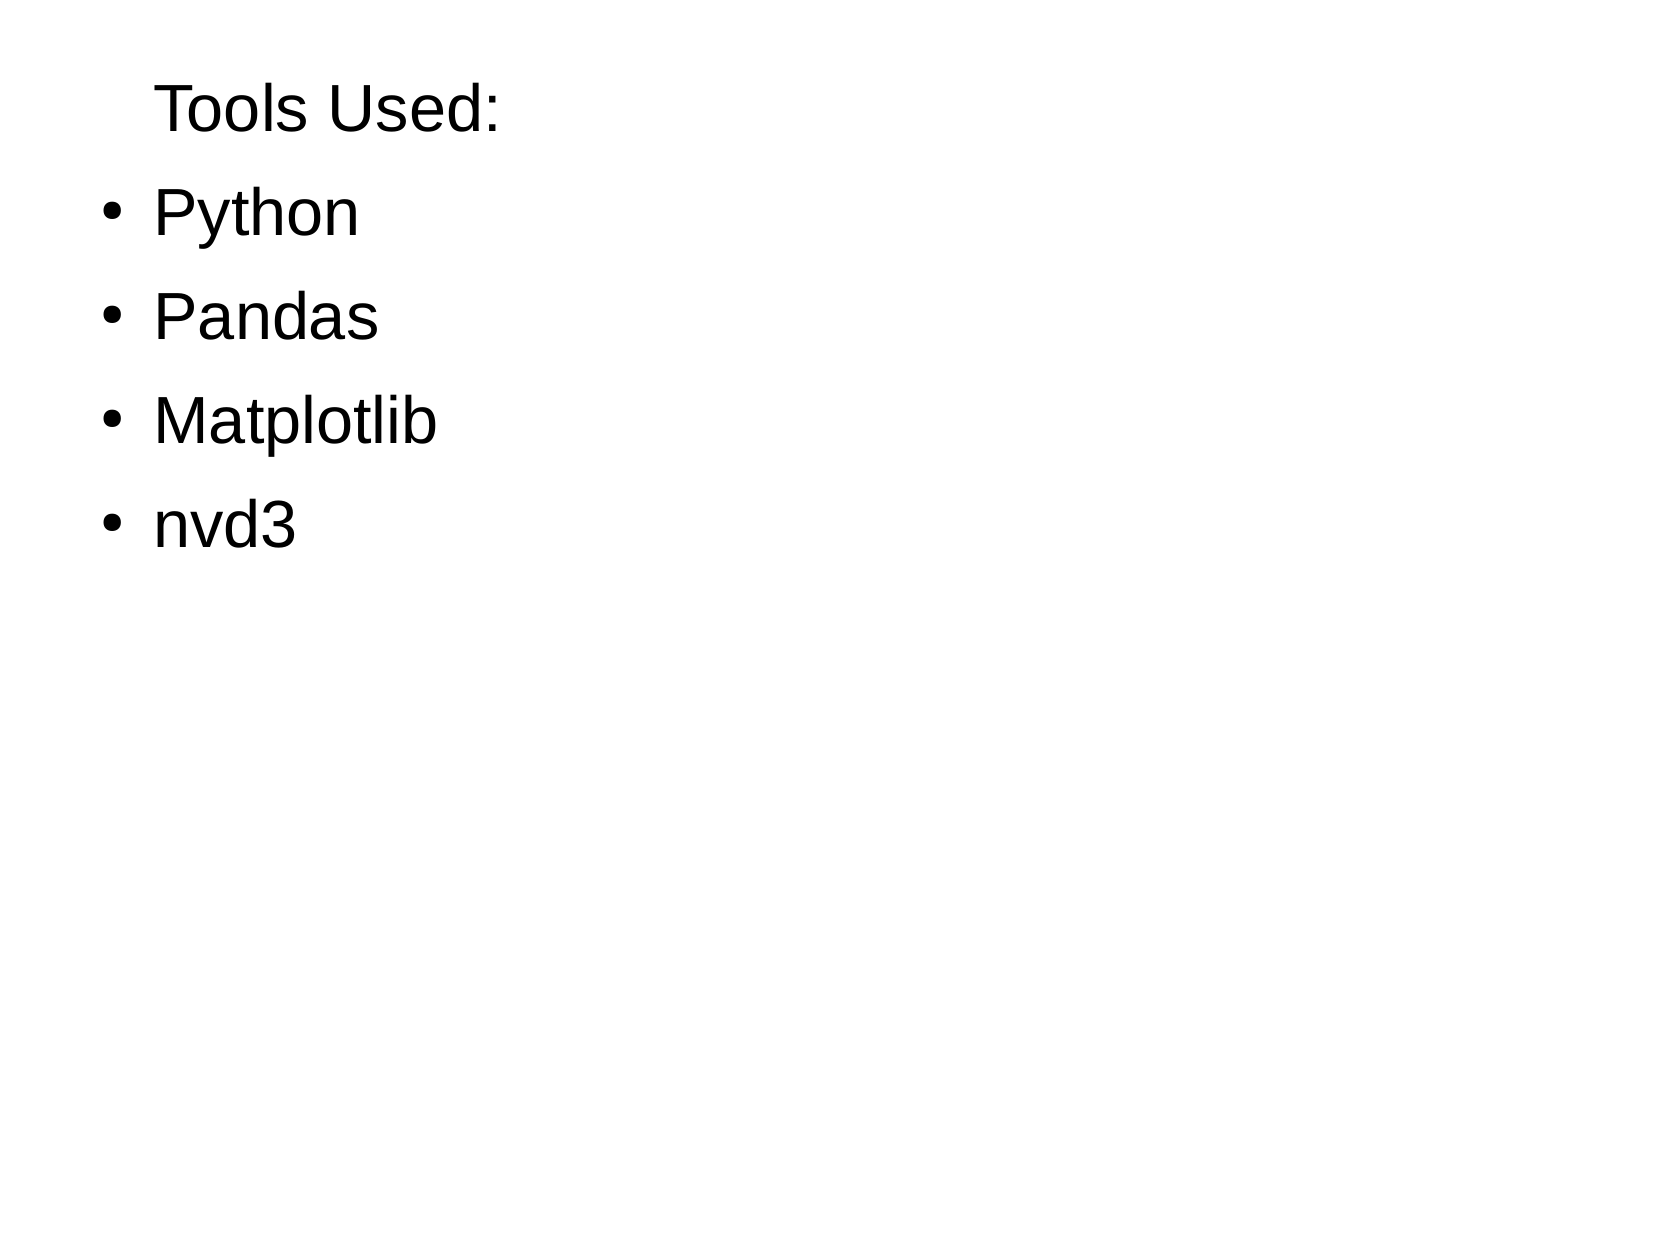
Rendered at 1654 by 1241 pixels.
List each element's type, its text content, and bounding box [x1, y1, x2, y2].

list Tools Used: Python Pandas Matplotlib nvd3 [82, 70, 1571, 1010]
